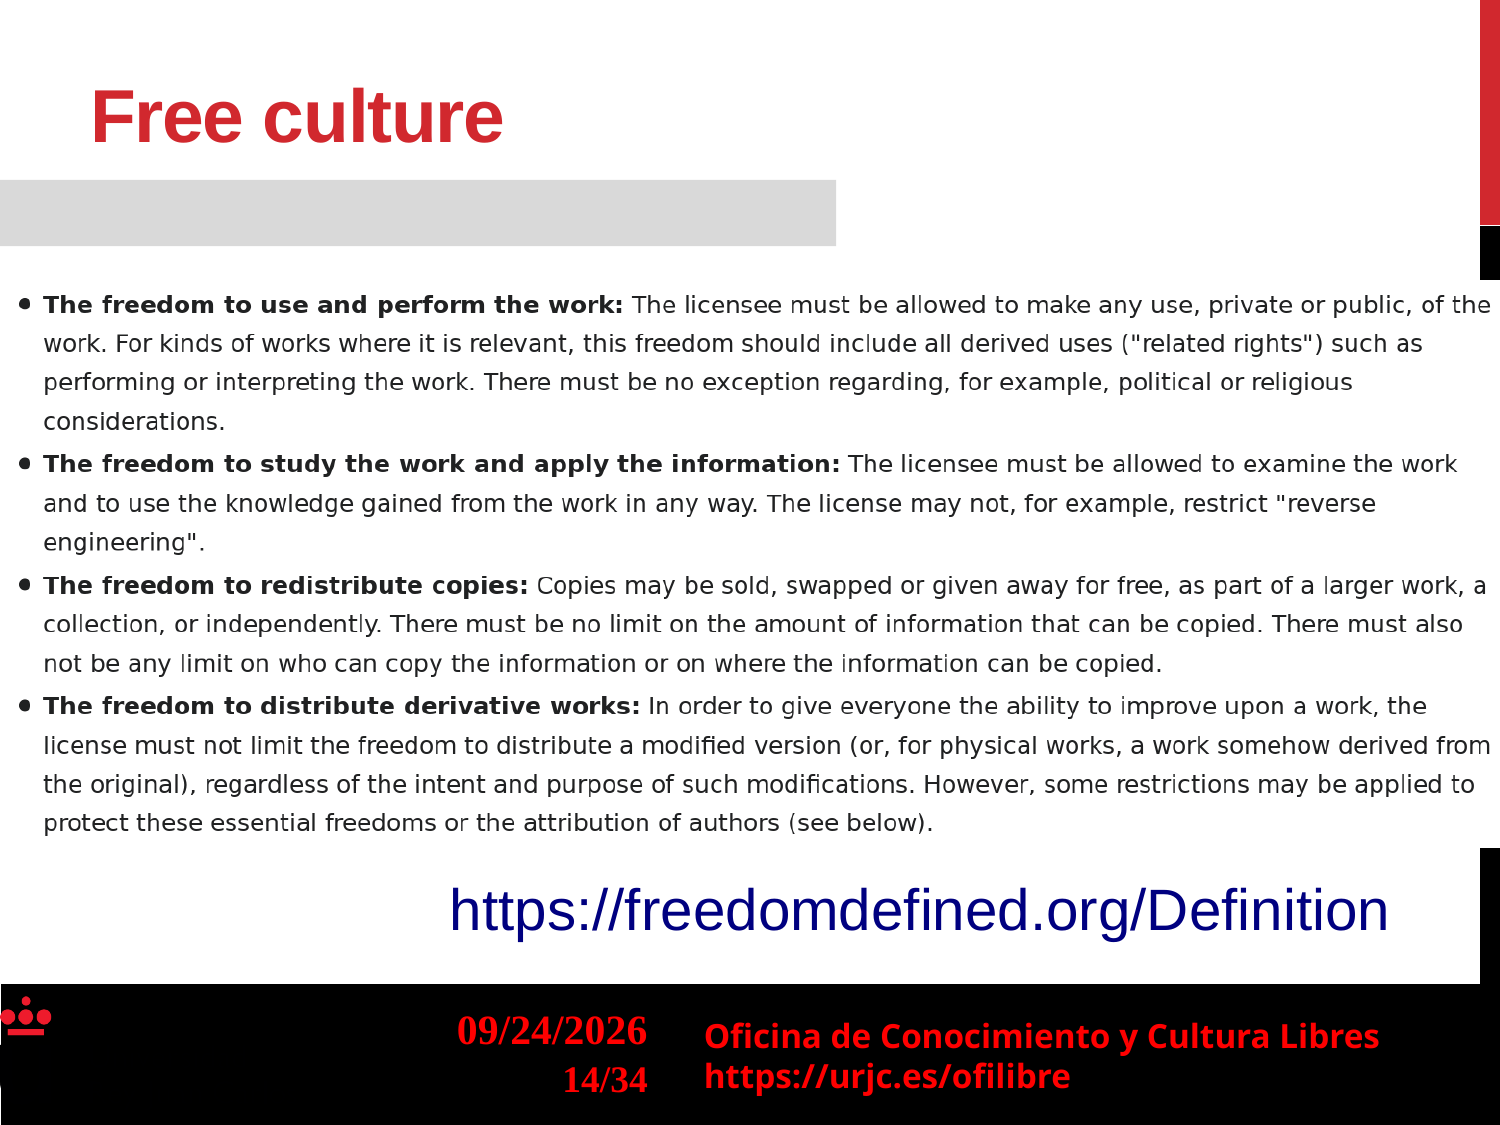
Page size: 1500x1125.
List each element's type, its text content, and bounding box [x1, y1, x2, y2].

picture [4, 280, 1500, 848]
title [75, 15, 1425, 172]
text_box https://freedomdefined.org/Definition [435, 870, 1411, 950]
text_box Free culture [0, 24, 1326, 172]
